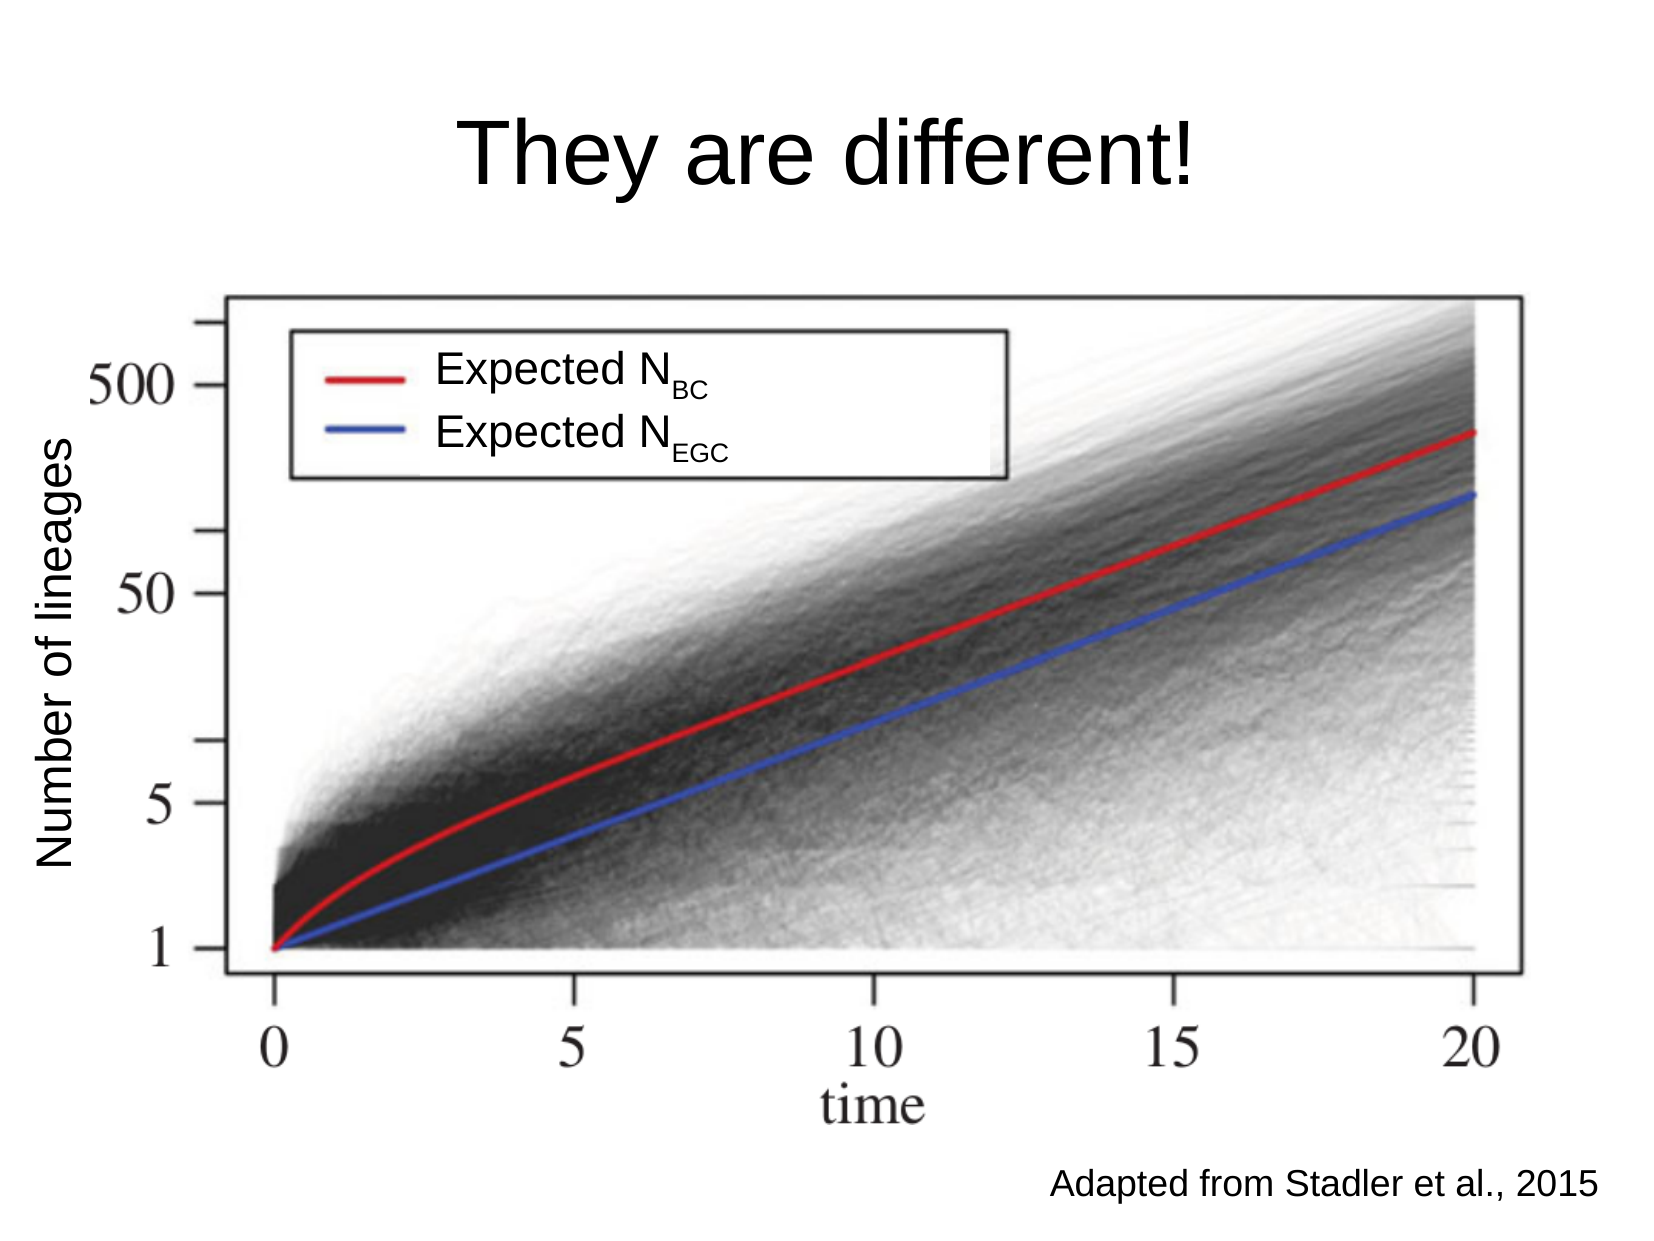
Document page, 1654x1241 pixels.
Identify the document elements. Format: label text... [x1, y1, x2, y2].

picture [30, 290, 1531, 1126]
text_box Adapted from Stadler et al., 2015 [1035, 1155, 1621, 1216]
text_box Expected NBC Expected NEGC [420, 336, 991, 476]
title They are different! [82, 49, 1571, 257]
text_box Number of lineages [18, 60, 91, 886]
